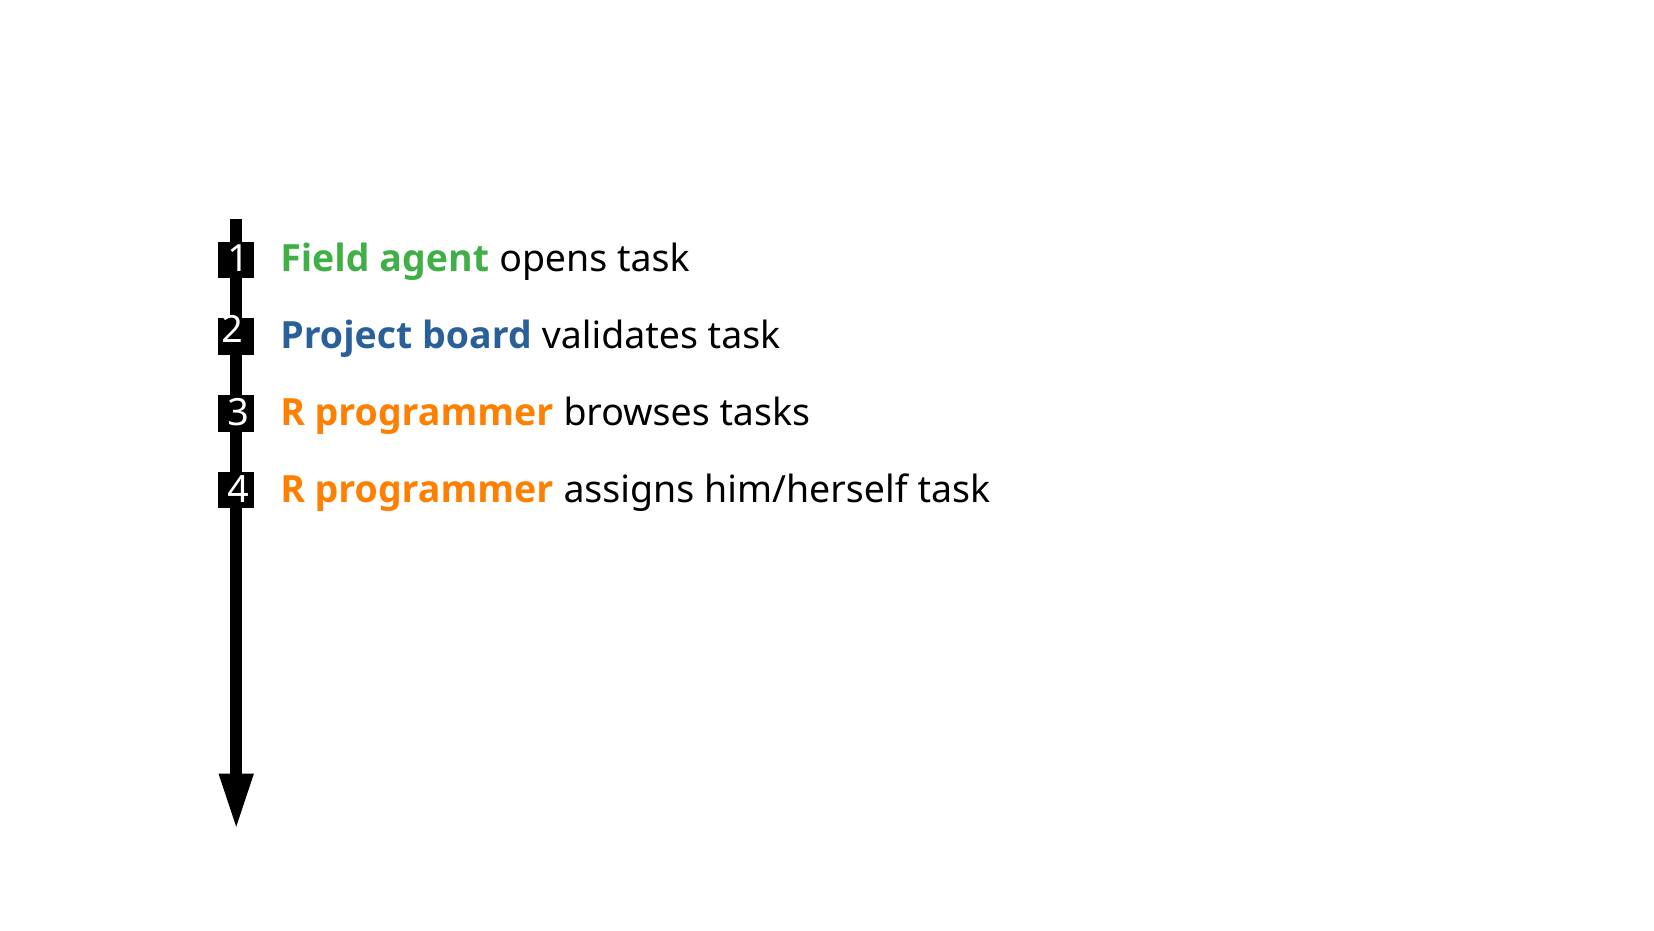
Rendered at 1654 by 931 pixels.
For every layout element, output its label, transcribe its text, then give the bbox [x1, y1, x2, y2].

text_box [249, 242, 254, 278]
text_box 4 [212, 454, 249, 530]
text_box [249, 472, 254, 508]
text_box R programmer assigns him/herself task [265, 454, 1524, 532]
text_box 3 [212, 377, 249, 454]
text_box 2 [206, 295, 243, 371]
text_box [249, 395, 254, 432]
text_box [243, 318, 254, 355]
text_box R programmer browses tasks [265, 377, 1524, 454]
text_box 1 [212, 224, 249, 300]
text_box Field agent opens task [265, 224, 1040, 301]
text_box Project board validates task [265, 301, 1040, 377]
